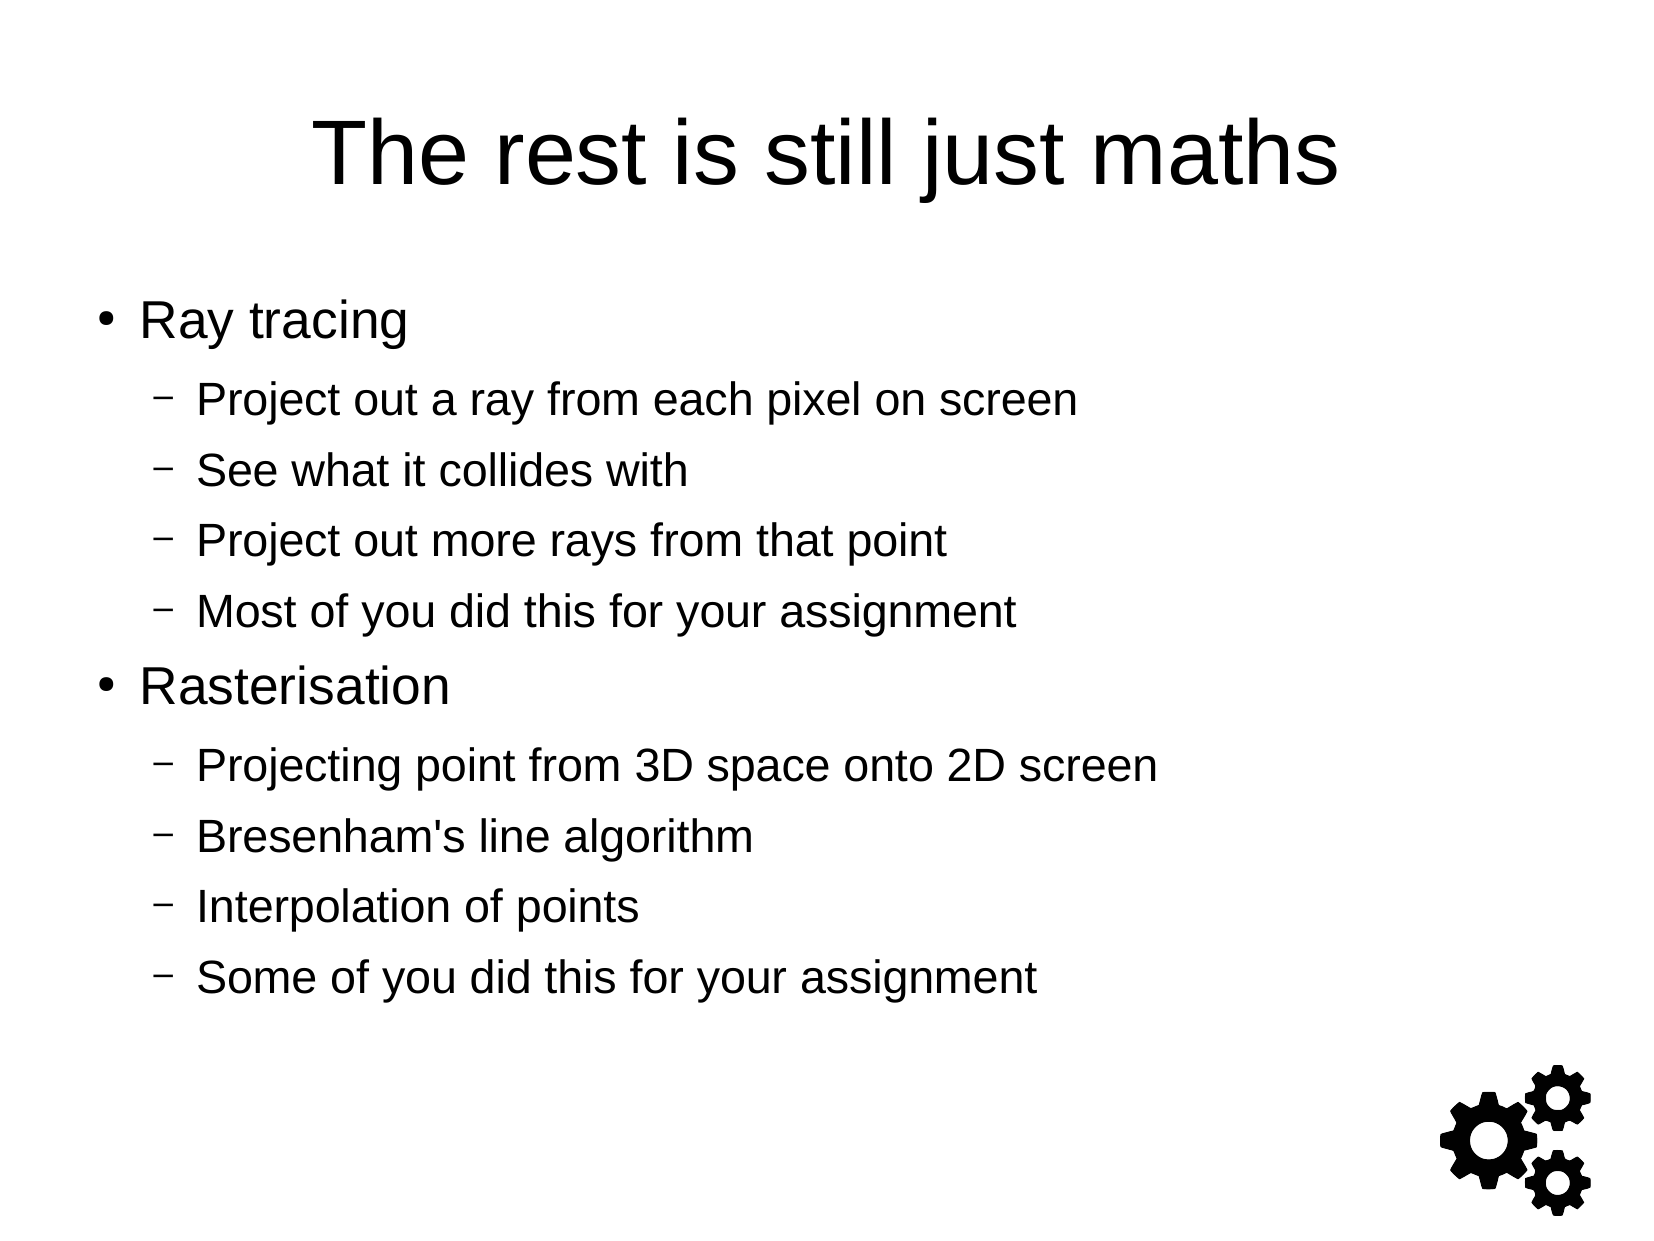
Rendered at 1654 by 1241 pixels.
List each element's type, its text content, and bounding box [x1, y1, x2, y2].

picture [1440, 1065, 1591, 1216]
title The rest is still just maths [82, 49, 1571, 257]
list Ray tracing Project out a ray from each pixel on screen See what it collides with Project out more rays from that point Most of you did this for your assignment Rasterisation Projecting point from 3D space onto 2D screen Bresenham's line algorithm Interpolation of points Some of you did this for your assignment [82, 290, 1571, 1010]
